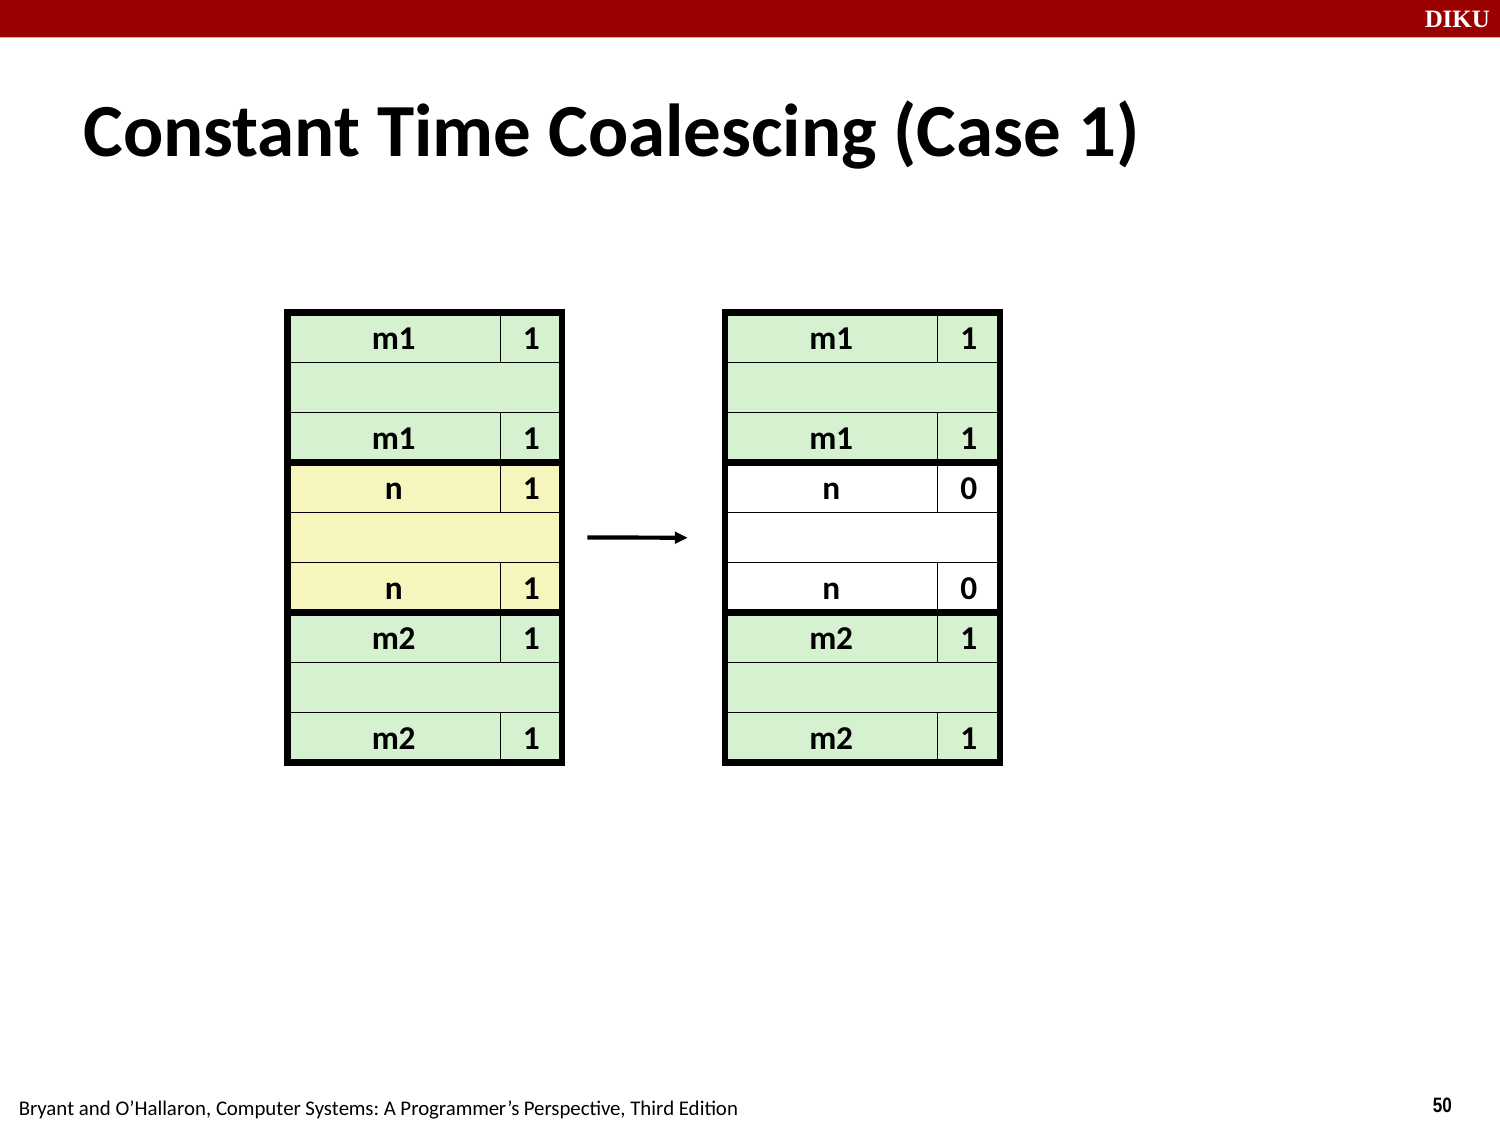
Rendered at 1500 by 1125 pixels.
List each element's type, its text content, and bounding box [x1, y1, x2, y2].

text_box [291, 362, 559, 412]
text_box n [728, 562, 937, 609]
text_box 1 [937, 712, 997, 759]
text_box 1 [500, 562, 559, 609]
text_box m1 [728, 412, 937, 459]
text_box [728, 512, 997, 562]
text_box [291, 662, 559, 712]
text_box [291, 512, 559, 562]
text_box 0 [937, 466, 997, 512]
text_box 1 [937, 412, 997, 459]
text_box m1 [728, 316, 937, 362]
text_box 1 [500, 316, 559, 362]
text_box 1 [937, 316, 997, 362]
text_box 1 [500, 466, 559, 512]
text_box m1 [291, 316, 500, 362]
text_box m2 [728, 712, 937, 759]
text_box 1 [937, 616, 997, 662]
text_box m1 [291, 412, 500, 459]
text_box n [291, 562, 500, 609]
text_box m2 [291, 616, 500, 662]
text_box 1 [500, 412, 559, 459]
text_box 1 [500, 616, 559, 662]
text_box m2 [728, 616, 937, 662]
text_box Constant Time Coalescing (Case 1) [68, 79, 1432, 174]
text_box 0 [937, 562, 997, 609]
text_box [728, 362, 997, 412]
text_box n [291, 466, 500, 512]
text_box m2 [291, 712, 500, 759]
text_box n [728, 466, 937, 512]
text_box 1 [500, 712, 559, 759]
text_box [728, 662, 997, 712]
